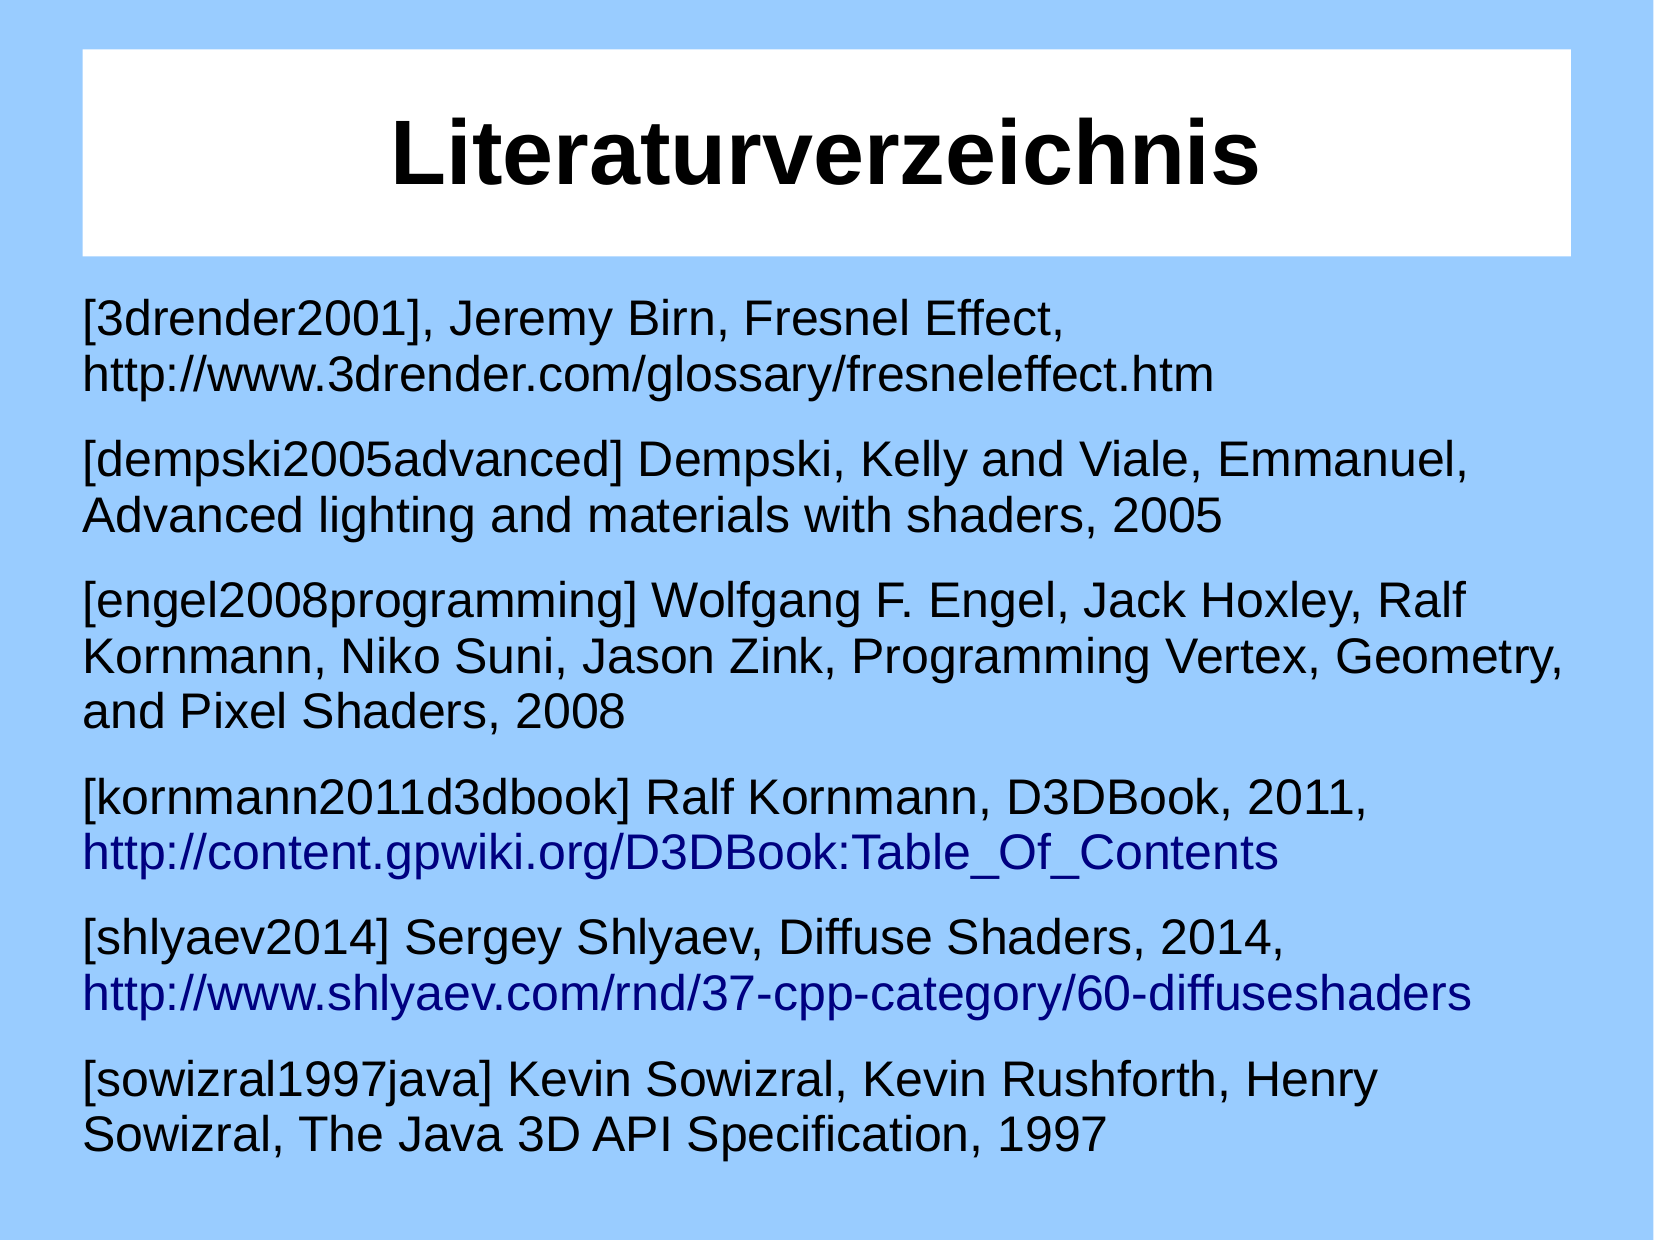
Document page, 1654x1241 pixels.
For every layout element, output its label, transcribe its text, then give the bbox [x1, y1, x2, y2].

list [3drender2001], Jeremy Birn, Fresnel Effect, http://www.3drender.com/glossary/fresneleffect.htm [dempski2005advanced] Dempski, Kelly and Viale, Emmanuel, Advanced lighting and materials with shaders, 2005 [engel2008programming] Wolfgang F. Engel, Jack Hoxley, Ralf Kornmann, Niko Suni, Jason Zink, Programming Vertex, Geometry, and Pixel Shaders, 2008 [kornmann2011d3dbook] Ralf Kornmann, D3DBook, 2011, http://content.gpwiki.org/D3DBook:Table_Of_Contents [shlyaev2014] Sergey Shlyaev, Diffuse Shaders, 2014, http://www.shlyaev.com/rnd/37-cpp-category/60-diffuseshaders [sowizral1997java] Kevin Sowizral, Kevin Rushforth, Henry Sowizral, The Java 3D API Specification, 1997 [82, 290, 1571, 1170]
title Literaturverzeichnis [82, 49, 1571, 257]
